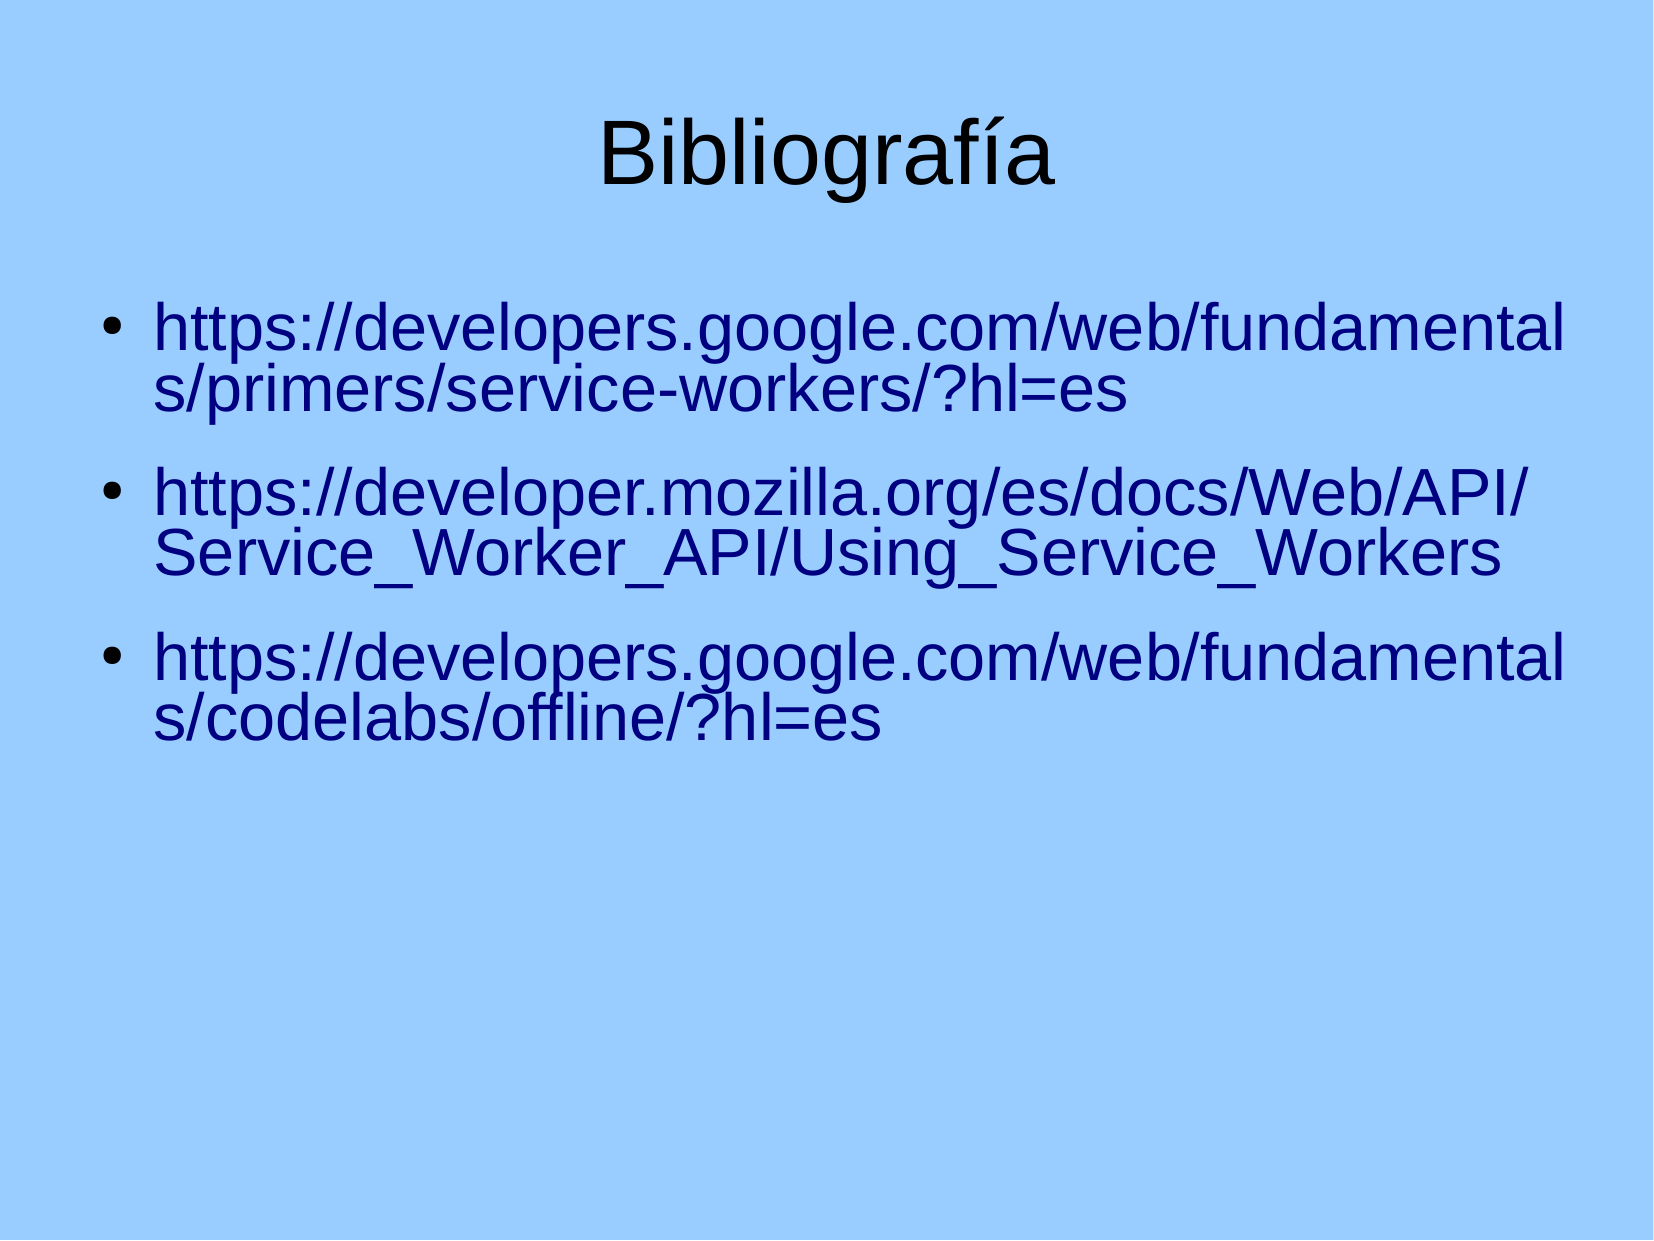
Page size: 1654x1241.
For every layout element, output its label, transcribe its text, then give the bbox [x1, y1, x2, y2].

title Bibliografía [82, 49, 1571, 257]
list https://developers.google.com/web/fundamentals/primers/service-workers/?hl=es https://developer.mozilla.org/es/docs/Web/API/Service_Worker_API/Using_Service_Workers https://developers.google.com/web/fundamentals/codelabs/offline/?hl=es [82, 290, 1571, 1010]
